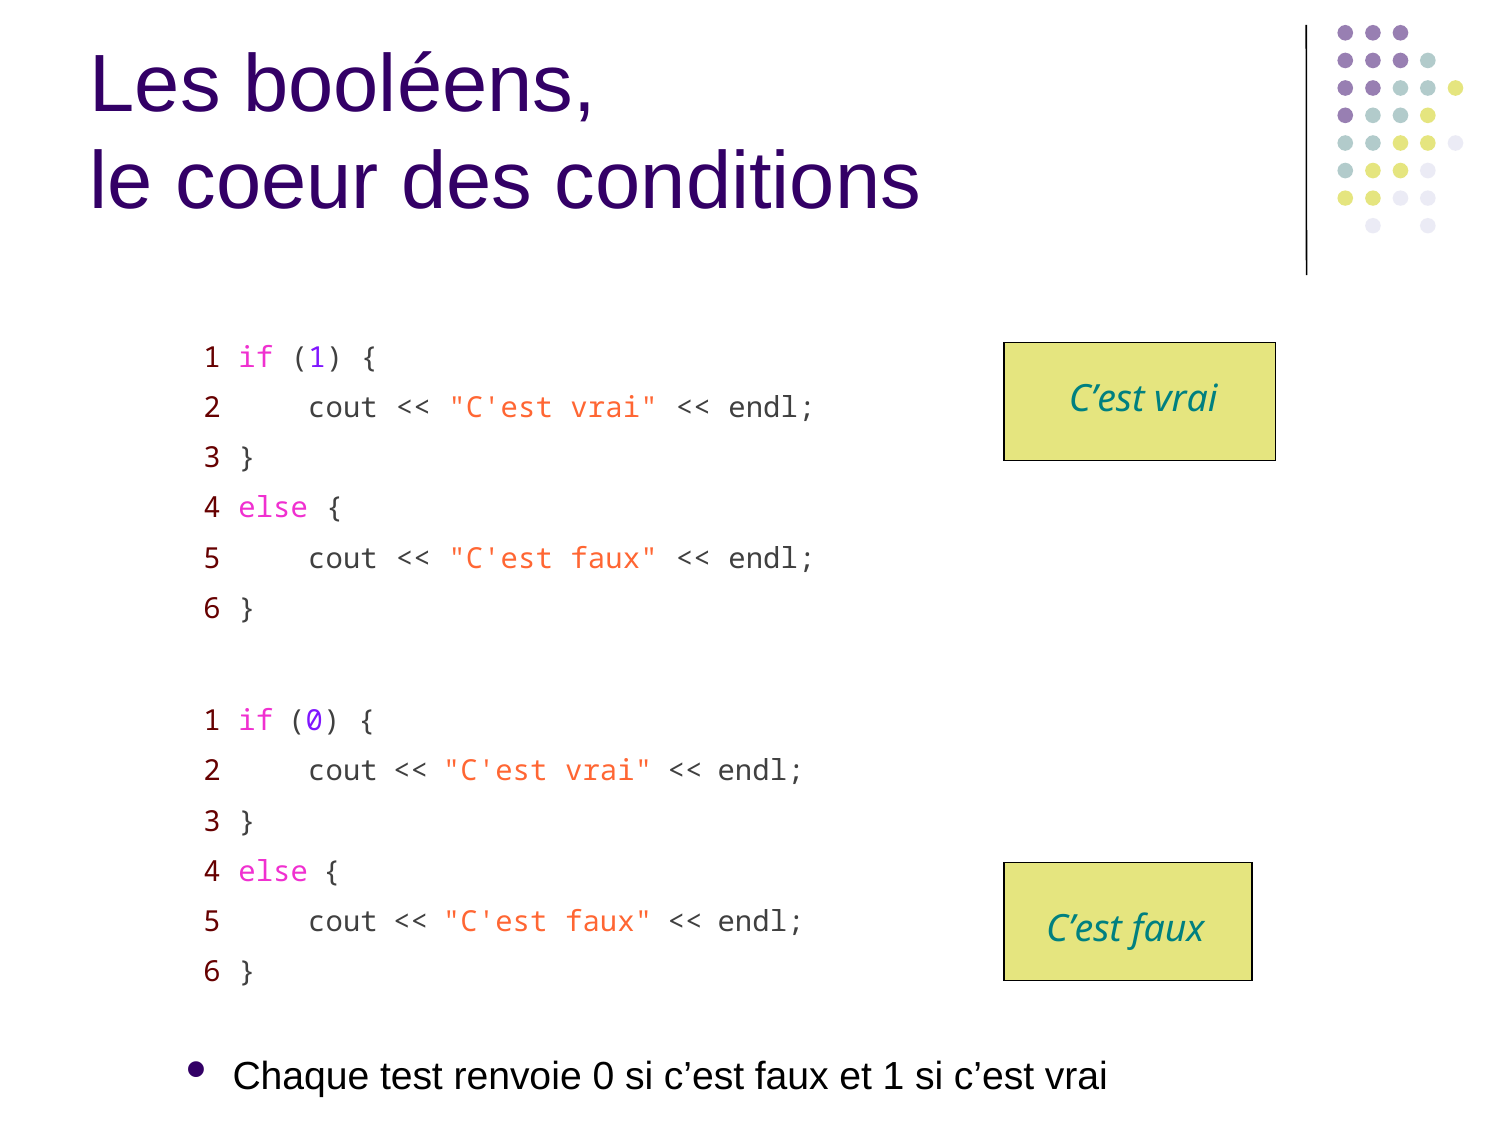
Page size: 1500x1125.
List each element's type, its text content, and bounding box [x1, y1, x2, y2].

text_box C’est faux [1031, 896, 1220, 957]
list 1 if (1) { 2 cout << "C'est vrai" << endl; 3 } 4 else { 5 cout << "C'est faux" << endl; 6 } 1 if (0) { 2 cout << "C'est vrai" << endl; 3 } 4 else { 5 cout << "C'est faux" << endl; 6 } Chaque test renvoie 0 si c’est faux et 1 si c’est vrai [171, 330, 1469, 1112]
text_box C’est vrai [1054, 366, 1234, 427]
title Les booléens, le coeur des conditions [74, 20, 1313, 233]
text_box [1003, 342, 1276, 461]
text_box [1004, 862, 1252, 981]
